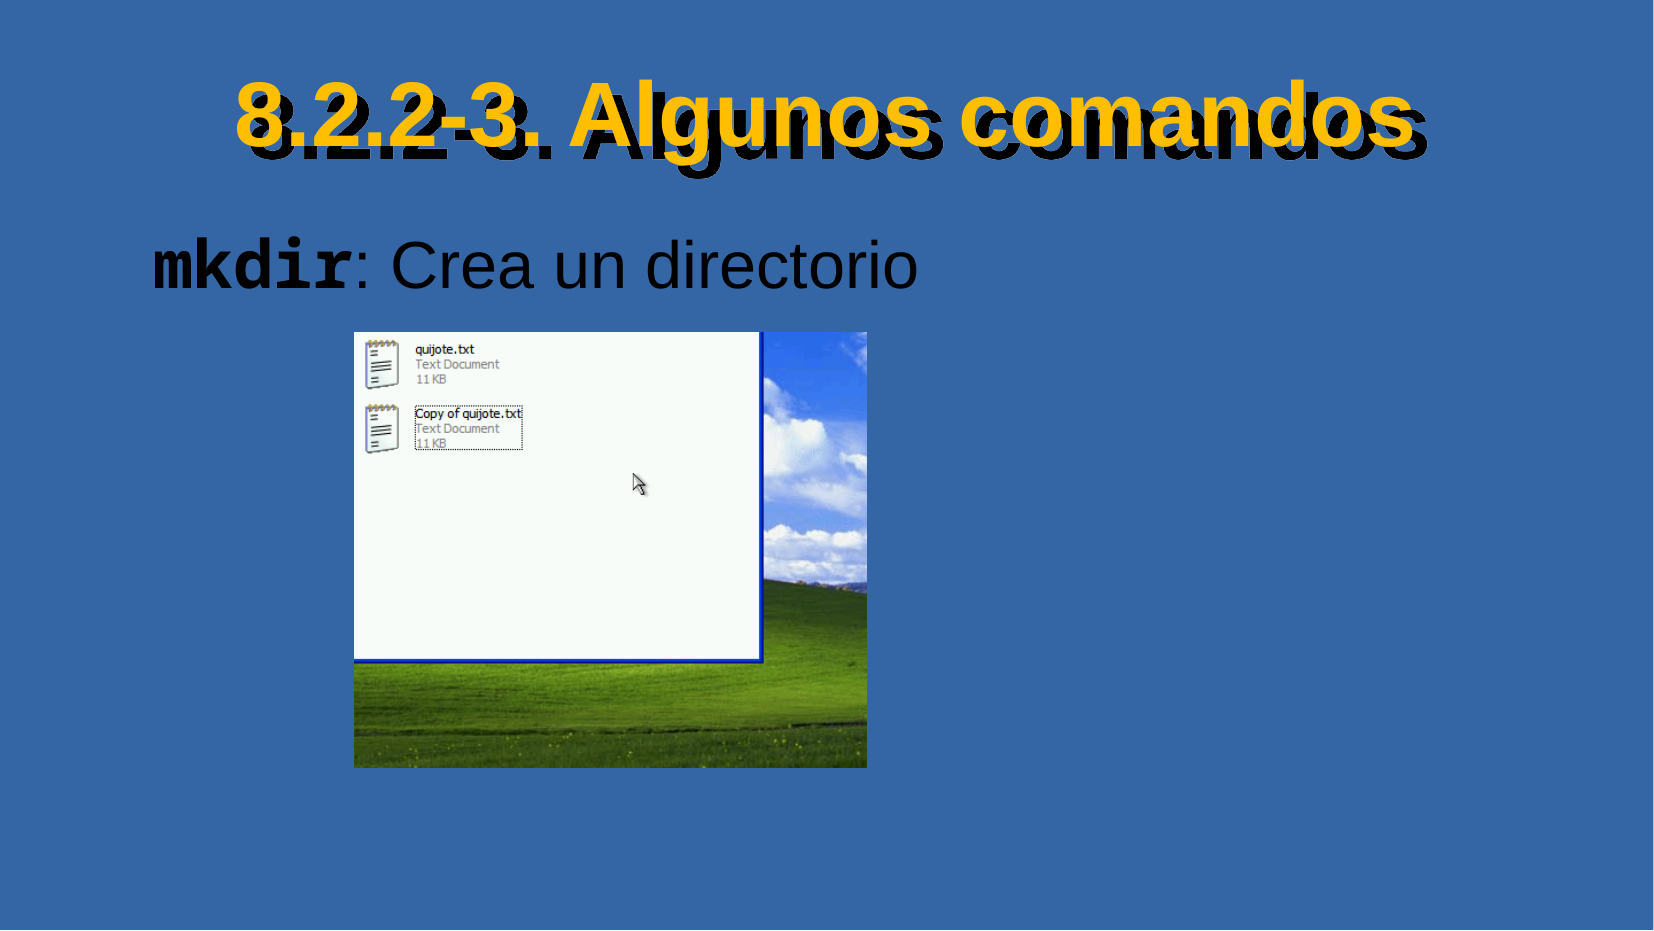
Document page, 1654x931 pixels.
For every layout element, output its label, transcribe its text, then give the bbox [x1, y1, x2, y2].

list mkdir: Crea un directorio [82, 217, 1571, 758]
picture [354, 332, 867, 768]
title 8.2.2-3. Algunos comandos [82, 37, 1571, 193]
